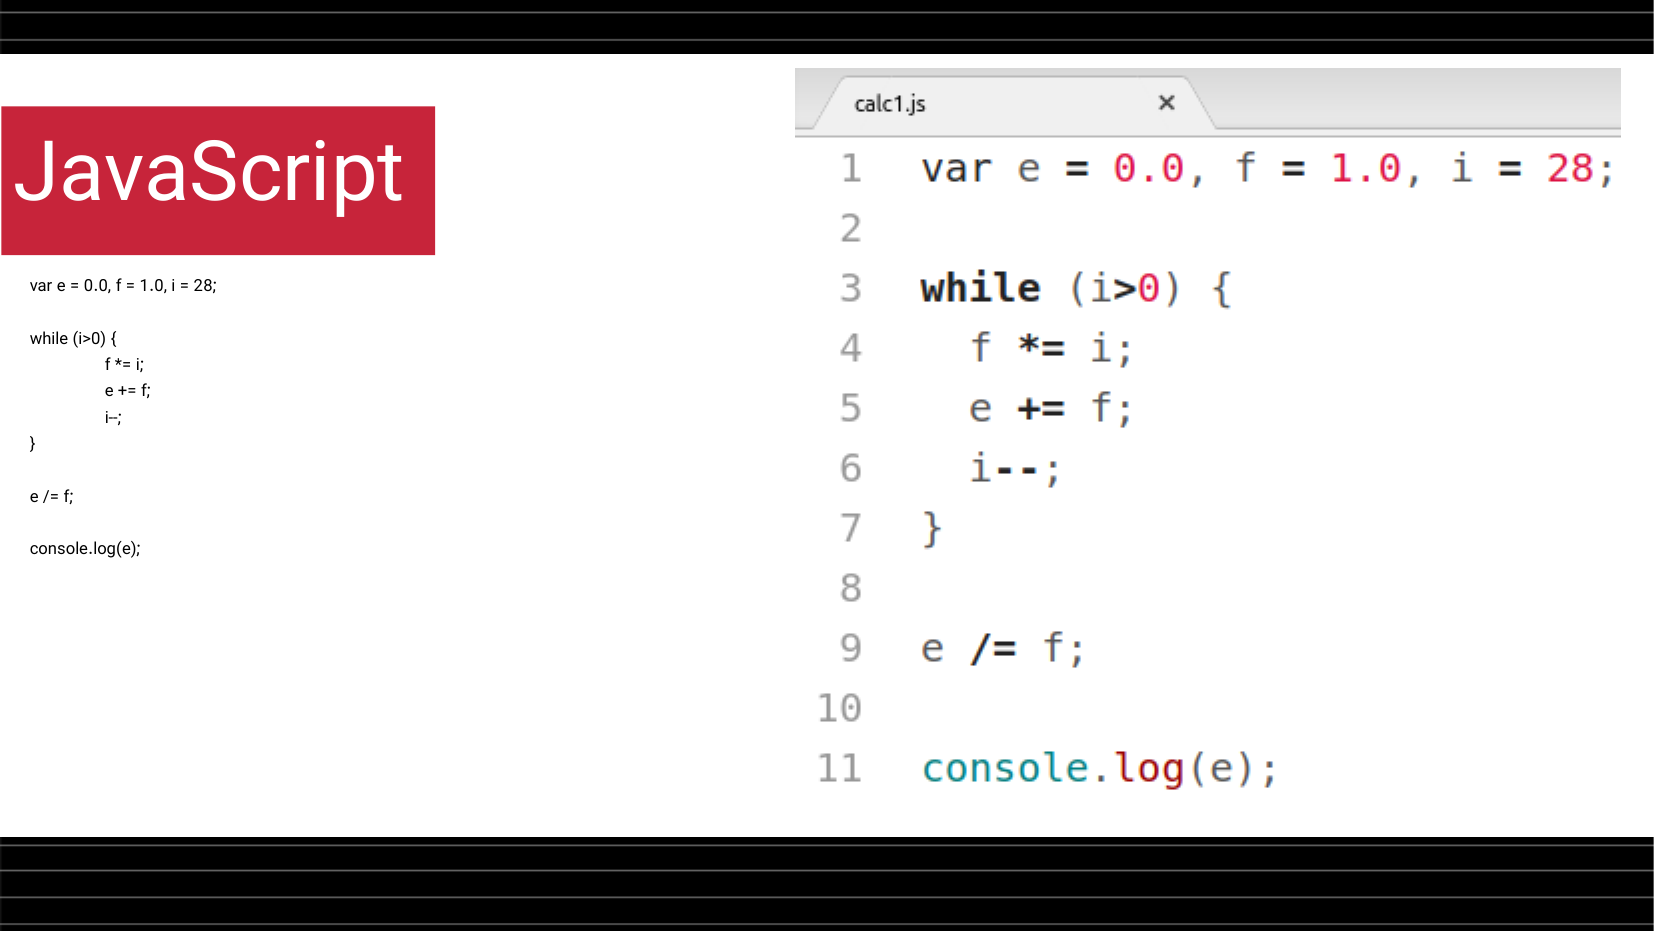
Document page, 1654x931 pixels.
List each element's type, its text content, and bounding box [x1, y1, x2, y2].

title JavaScript [1, 106, 436, 256]
picture [0, 837, 1654, 931]
picture [795, 68, 1621, 806]
picture [0, 0, 1654, 54]
text_box var e = 0.0, f = 1.0, i = 28; while (i>0) { f *= i; e += f; i--; } e /= f; console.log(e); [15, 267, 232, 572]
